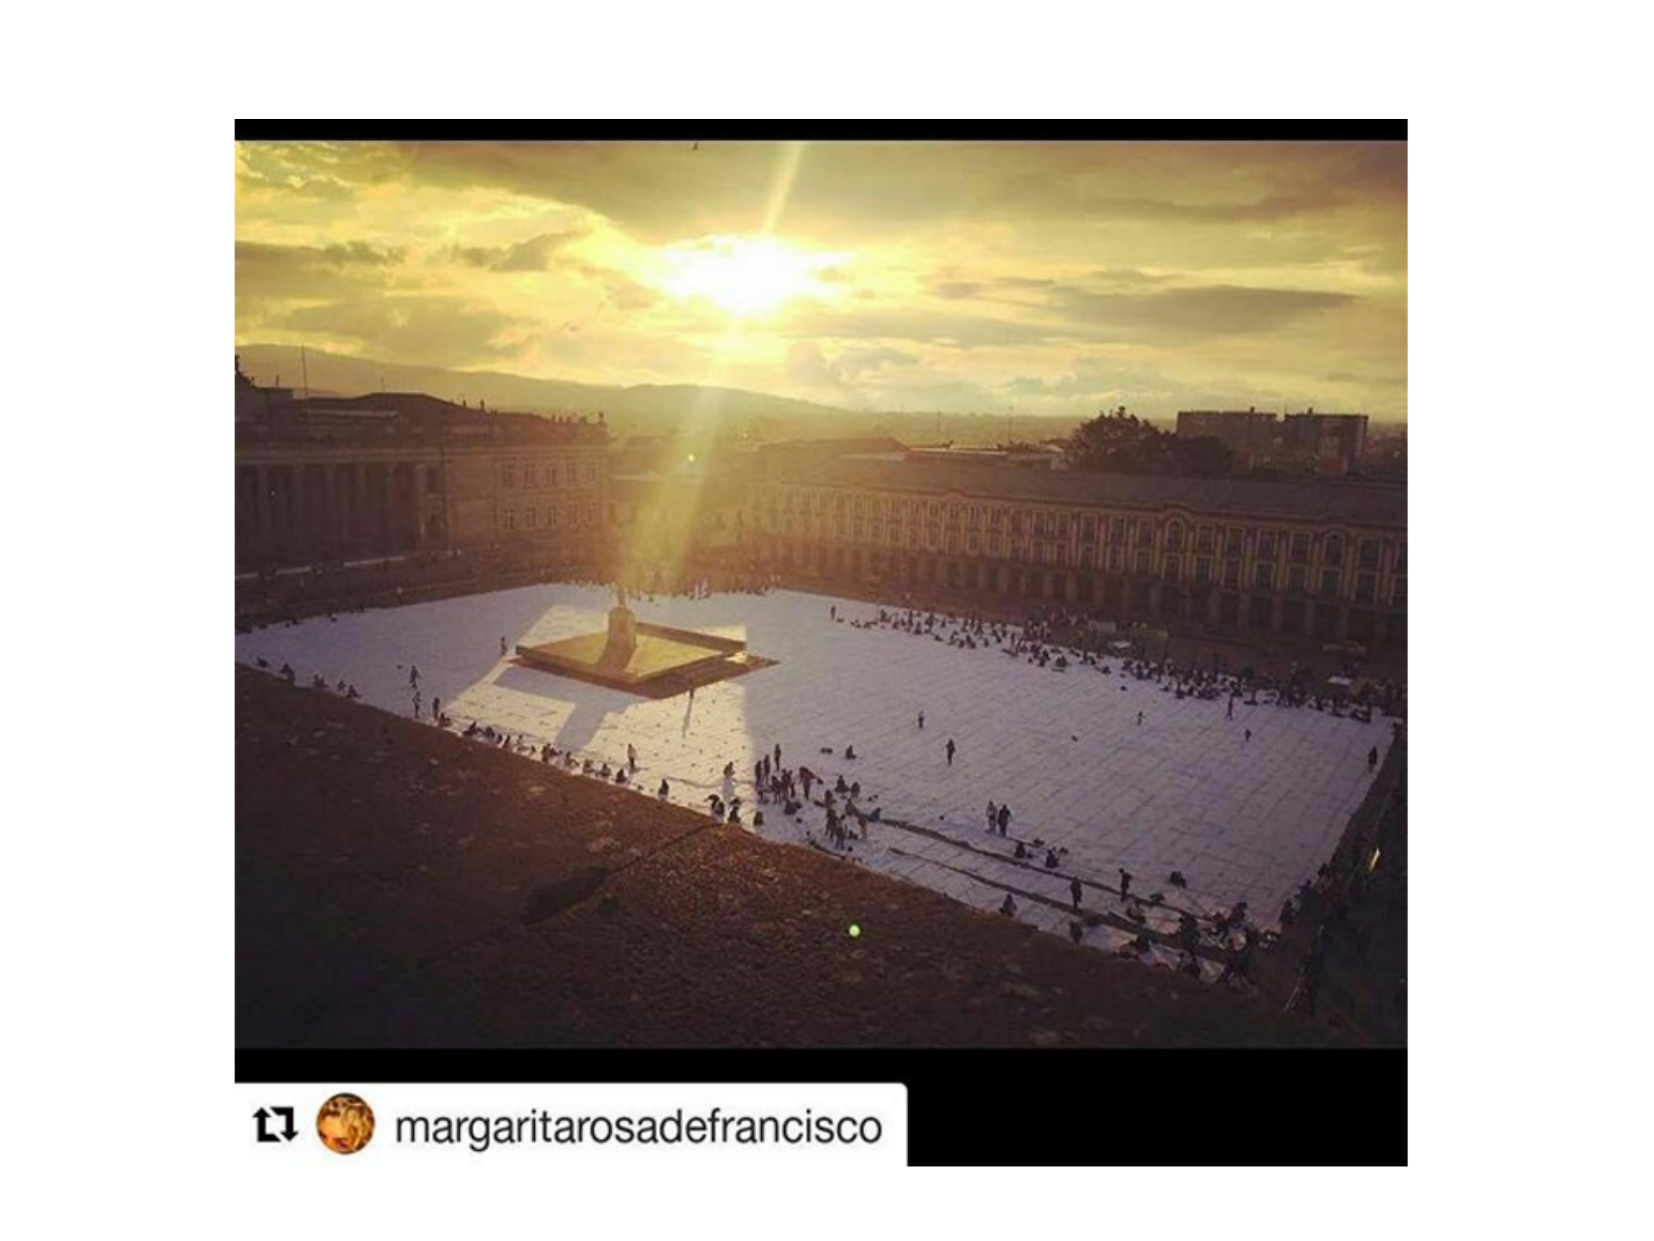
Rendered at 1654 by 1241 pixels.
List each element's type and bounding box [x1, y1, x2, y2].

picture [222, 119, 1426, 1182]
